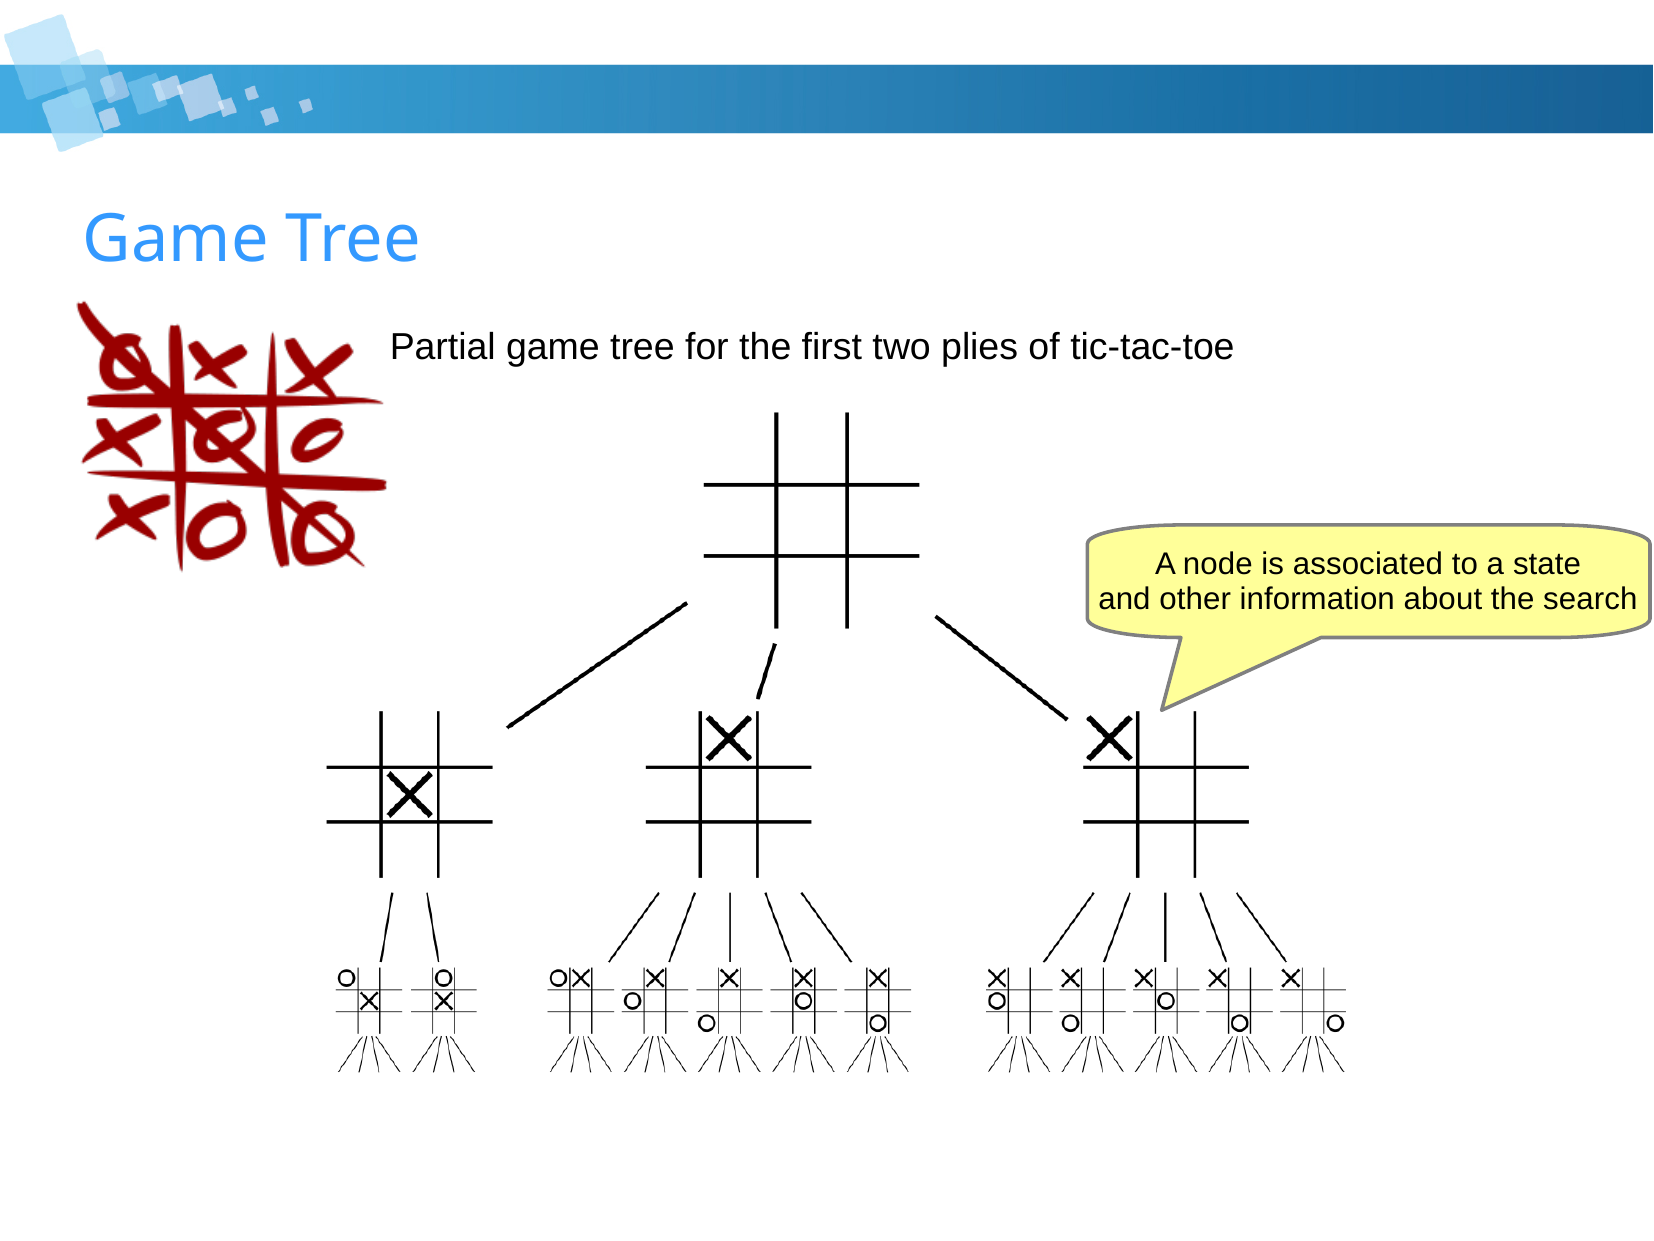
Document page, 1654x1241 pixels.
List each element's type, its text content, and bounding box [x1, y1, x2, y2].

text_box Partial game tree for the first two plies of tic-tac-toe [388, 318, 1284, 376]
picture [0, 0, 1653, 1238]
title Game Tree [82, 132, 1571, 340]
text_box A node is associated to a state and other information about the search [1087, 524, 1651, 711]
